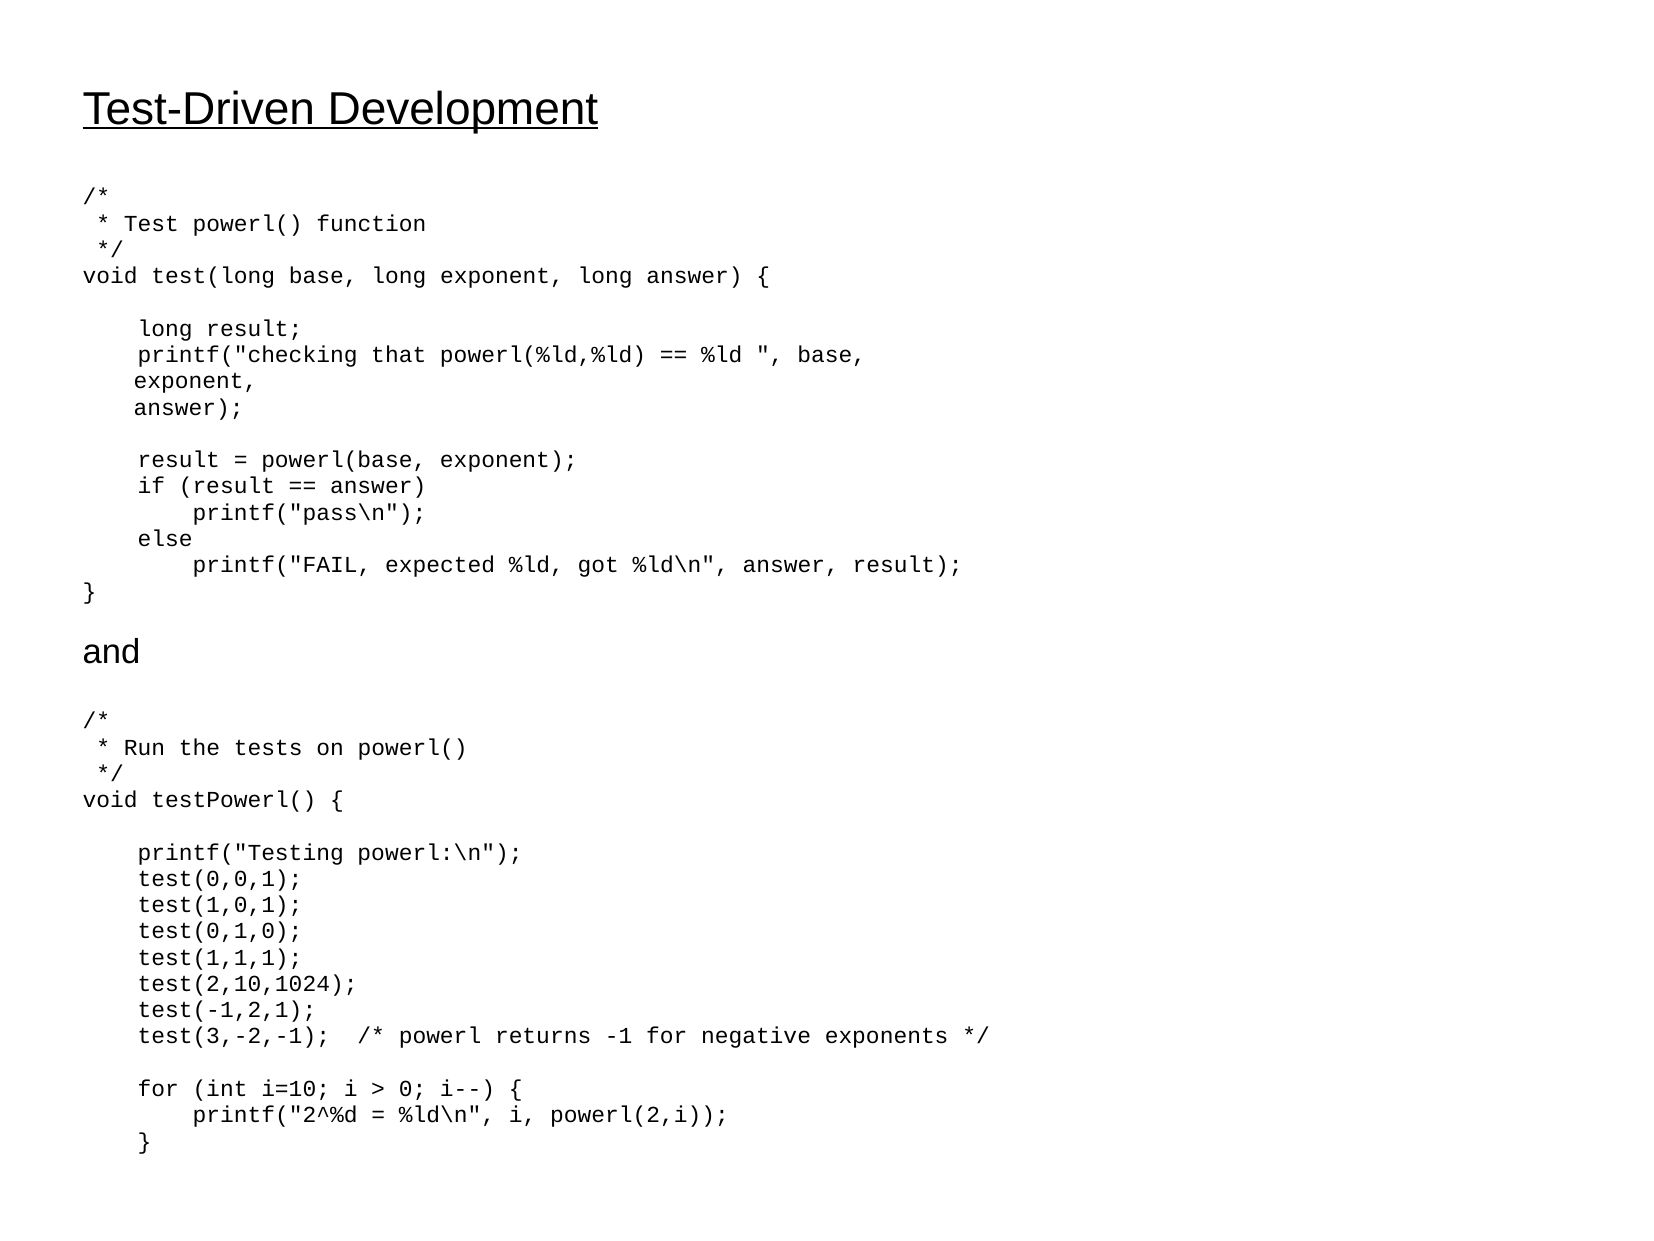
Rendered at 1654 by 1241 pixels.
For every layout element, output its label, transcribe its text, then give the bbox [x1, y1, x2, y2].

subtitle Test-Driven Development /* * Test powerl() function */ void test(long base, long exponent, long answer) { long result; printf("checking that powerl(%ld,%ld) == %ld ", base, exponent, answer); result = powerl(base, exponent); if (result == answer) printf("pass\n"); else printf("FAIL, expected %ld, got %ld\n", answer, result); } and /* * Run the tests on powerl() */ void testPowerl() { printf("Testing powerl:\n"); test(0,0,1); test(1,0,1); test(0,1,0); test(1,1,1); test(2,10,1024); test(-1,2,1); test(3,-2,-1); /* powerl returns -1 for negative exponents */ for (int i=10; i > 0; i--) { printf("2^%d = %ld\n", i, powerl(2,i)); } [82, 82, 1595, 1158]
